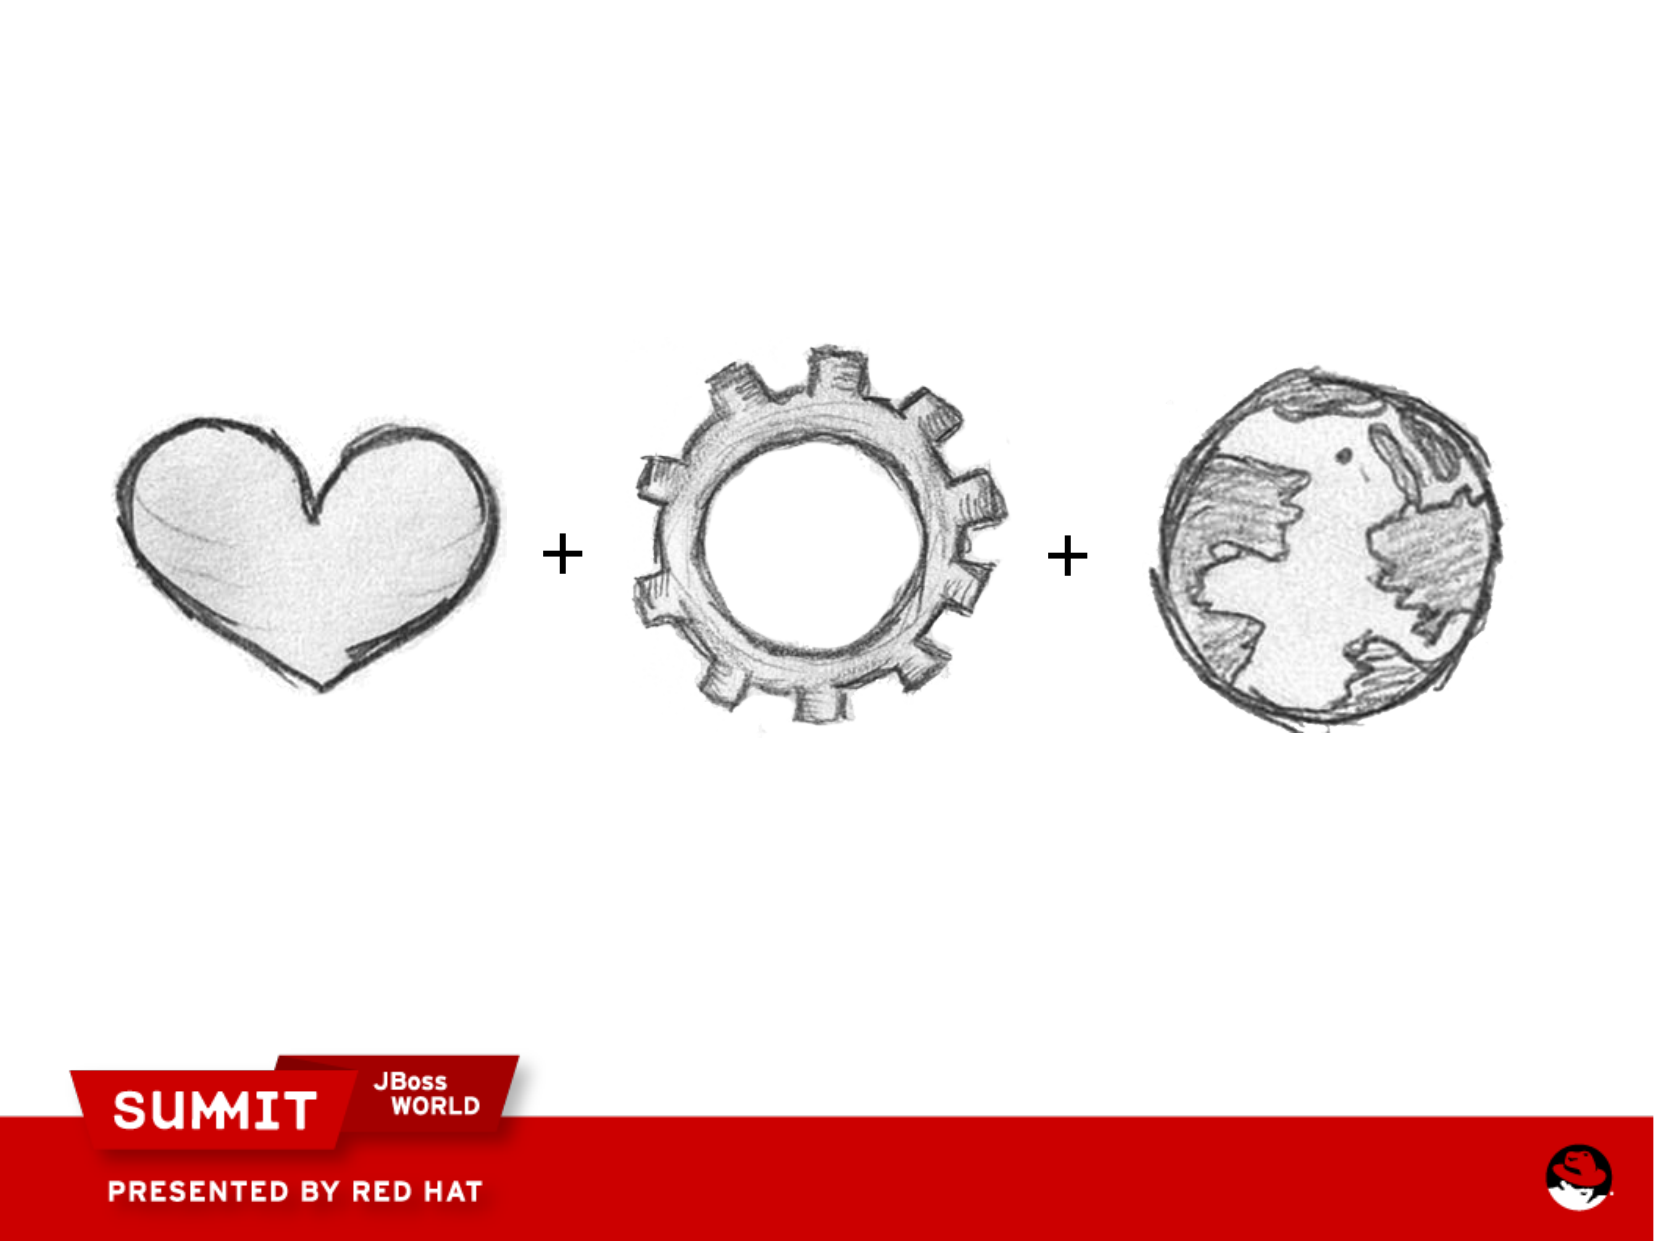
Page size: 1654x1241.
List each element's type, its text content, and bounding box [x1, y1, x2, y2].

picture [618, 337, 1019, 738]
text_box + [525, 487, 601, 637]
text_box + [1030, 488, 1106, 638]
picture [0, 1043, 1654, 1241]
picture [1142, 357, 1518, 733]
picture [106, 350, 507, 751]
